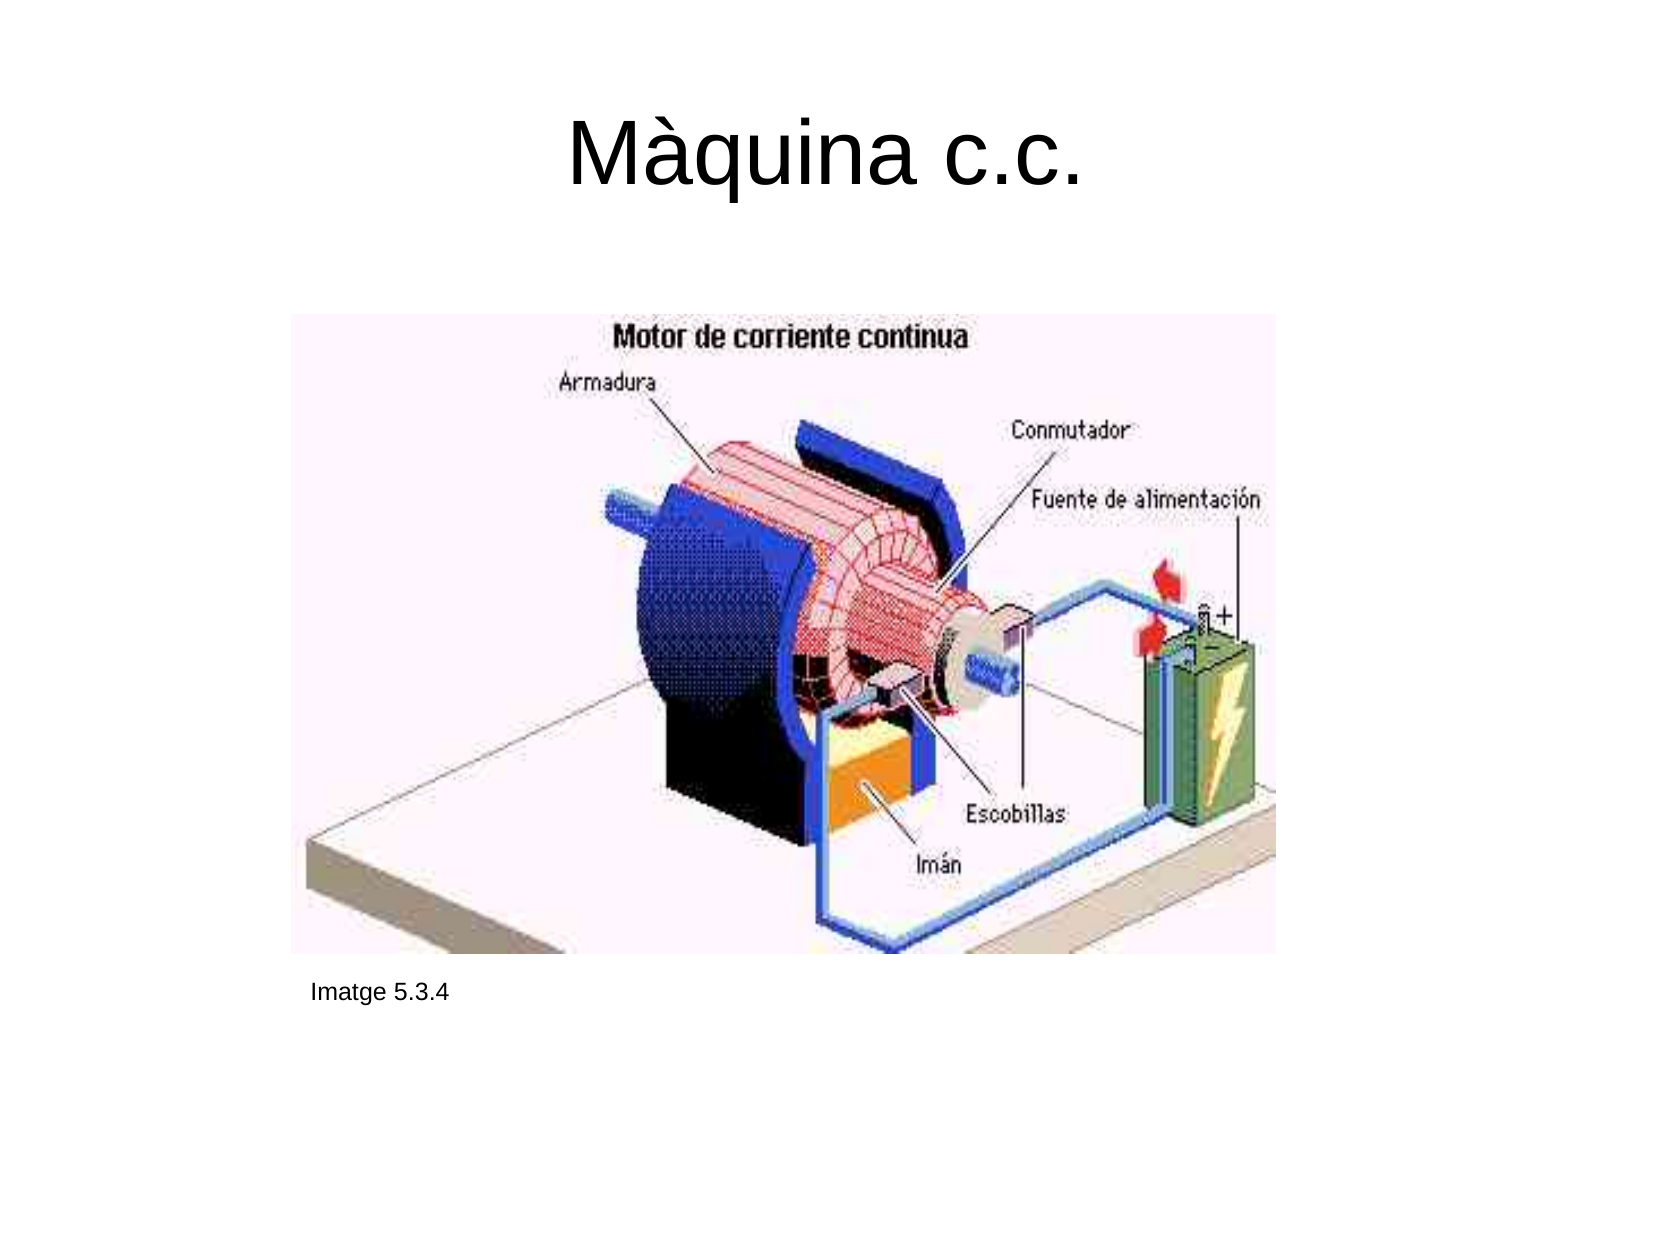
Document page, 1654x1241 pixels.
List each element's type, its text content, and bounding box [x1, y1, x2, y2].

picture [291, 314, 1276, 954]
text_box Imatge 5.3.4 [295, 970, 578, 1052]
title Màquina c.c. [82, 49, 1571, 257]
